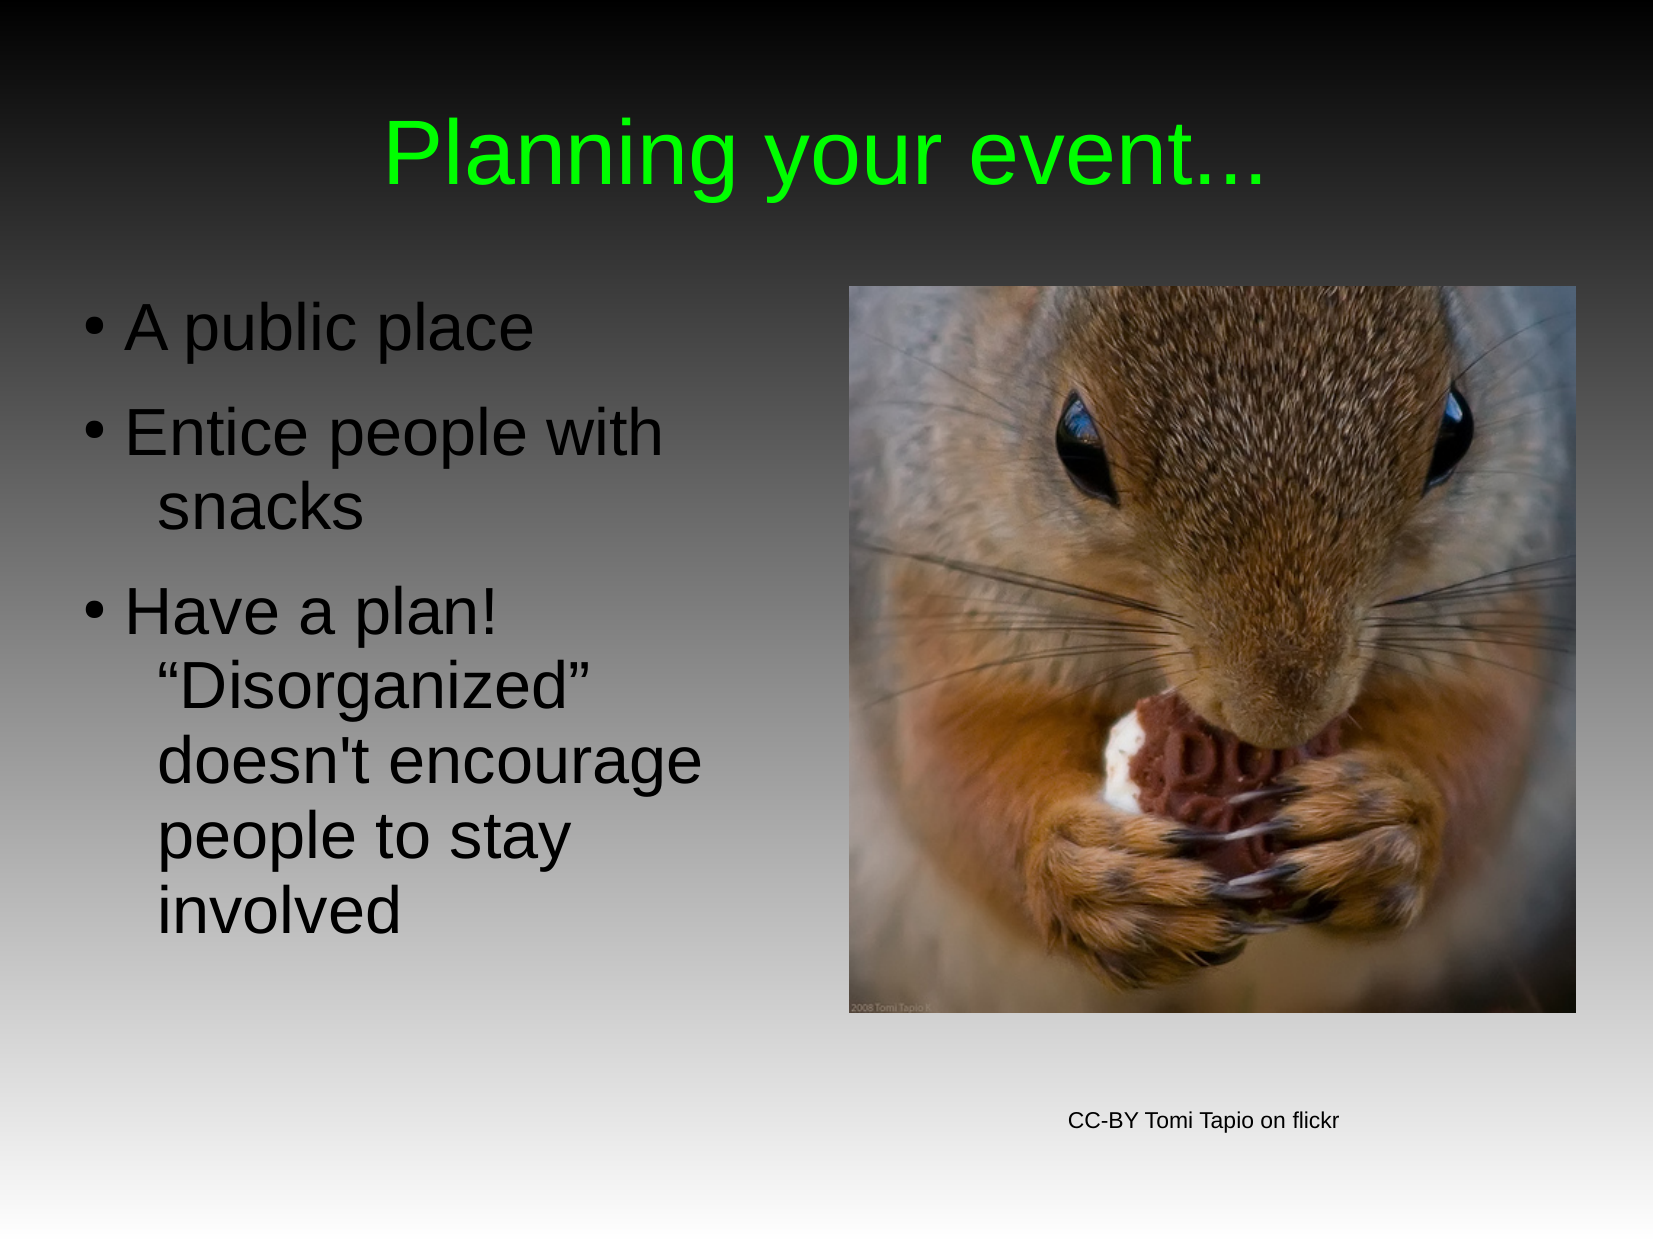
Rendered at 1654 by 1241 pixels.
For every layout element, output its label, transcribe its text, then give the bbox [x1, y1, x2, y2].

title Planning your event... [82, 49, 1571, 257]
list A public place Entice people with snacks Have a plan! “Disorganized” doesn't encourage people to stay involved [82, 290, 809, 1109]
picture [849, 286, 1576, 1013]
title CC-BY Tomi Tapio on flickr [1020, 1087, 1388, 1154]
